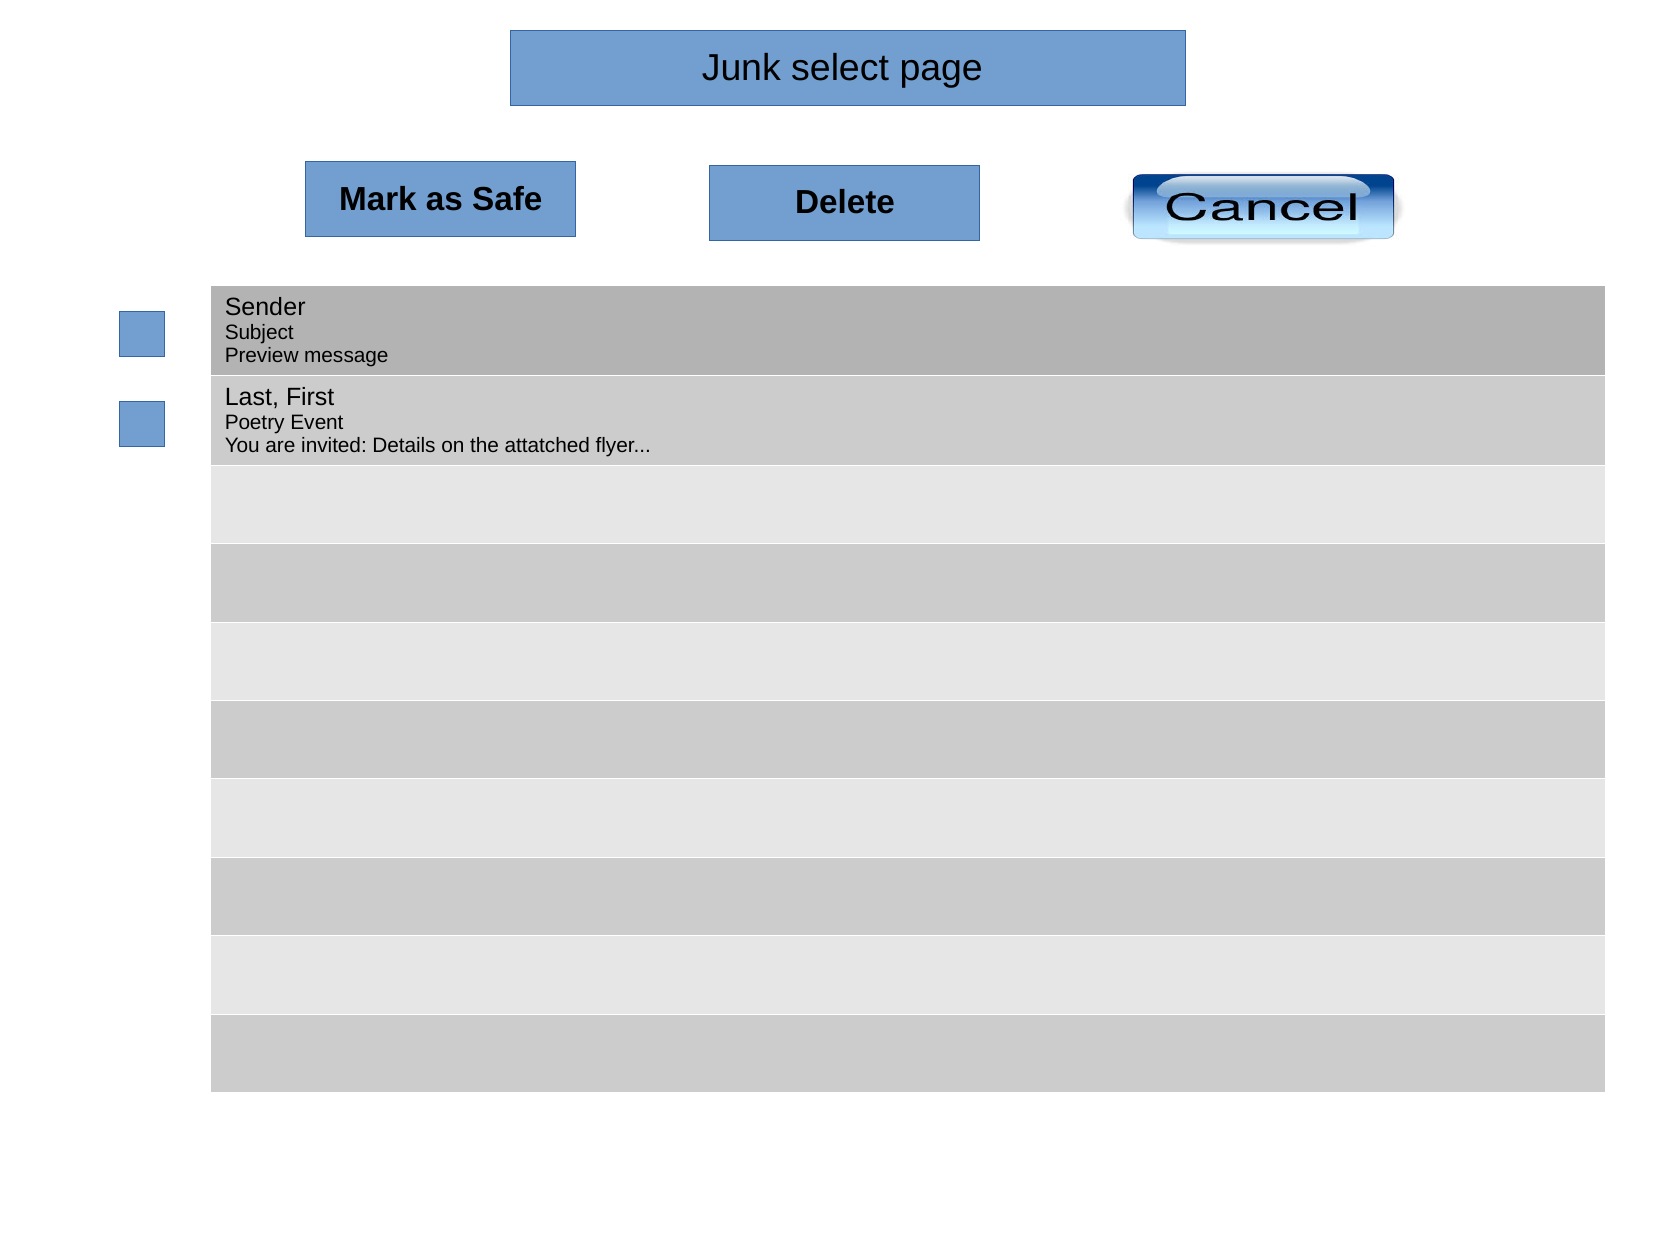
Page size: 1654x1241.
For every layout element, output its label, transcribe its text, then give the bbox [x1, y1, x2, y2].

table_cell [211, 936, 1605, 1014]
table_cell [211, 858, 1605, 935]
text_box [119, 311, 165, 357]
text_box Mark as Safe [305, 161, 576, 237]
table_cell [211, 701, 1605, 778]
table_cell [211, 623, 1605, 700]
table_cell [211, 779, 1605, 857]
table_cell [211, 466, 1605, 543]
picture [1120, 170, 1406, 246]
table_cell [211, 1015, 1605, 1092]
text_box [119, 401, 165, 447]
table_header Sender Subject Preview message [211, 286, 1605, 375]
text_box Junk select page [510, 30, 1186, 106]
text_box Delete [709, 165, 980, 241]
table_cell Last, First Poetry Event You are invited: Details on the attatched flyer... [211, 376, 1605, 465]
table_cell [211, 544, 1605, 622]
